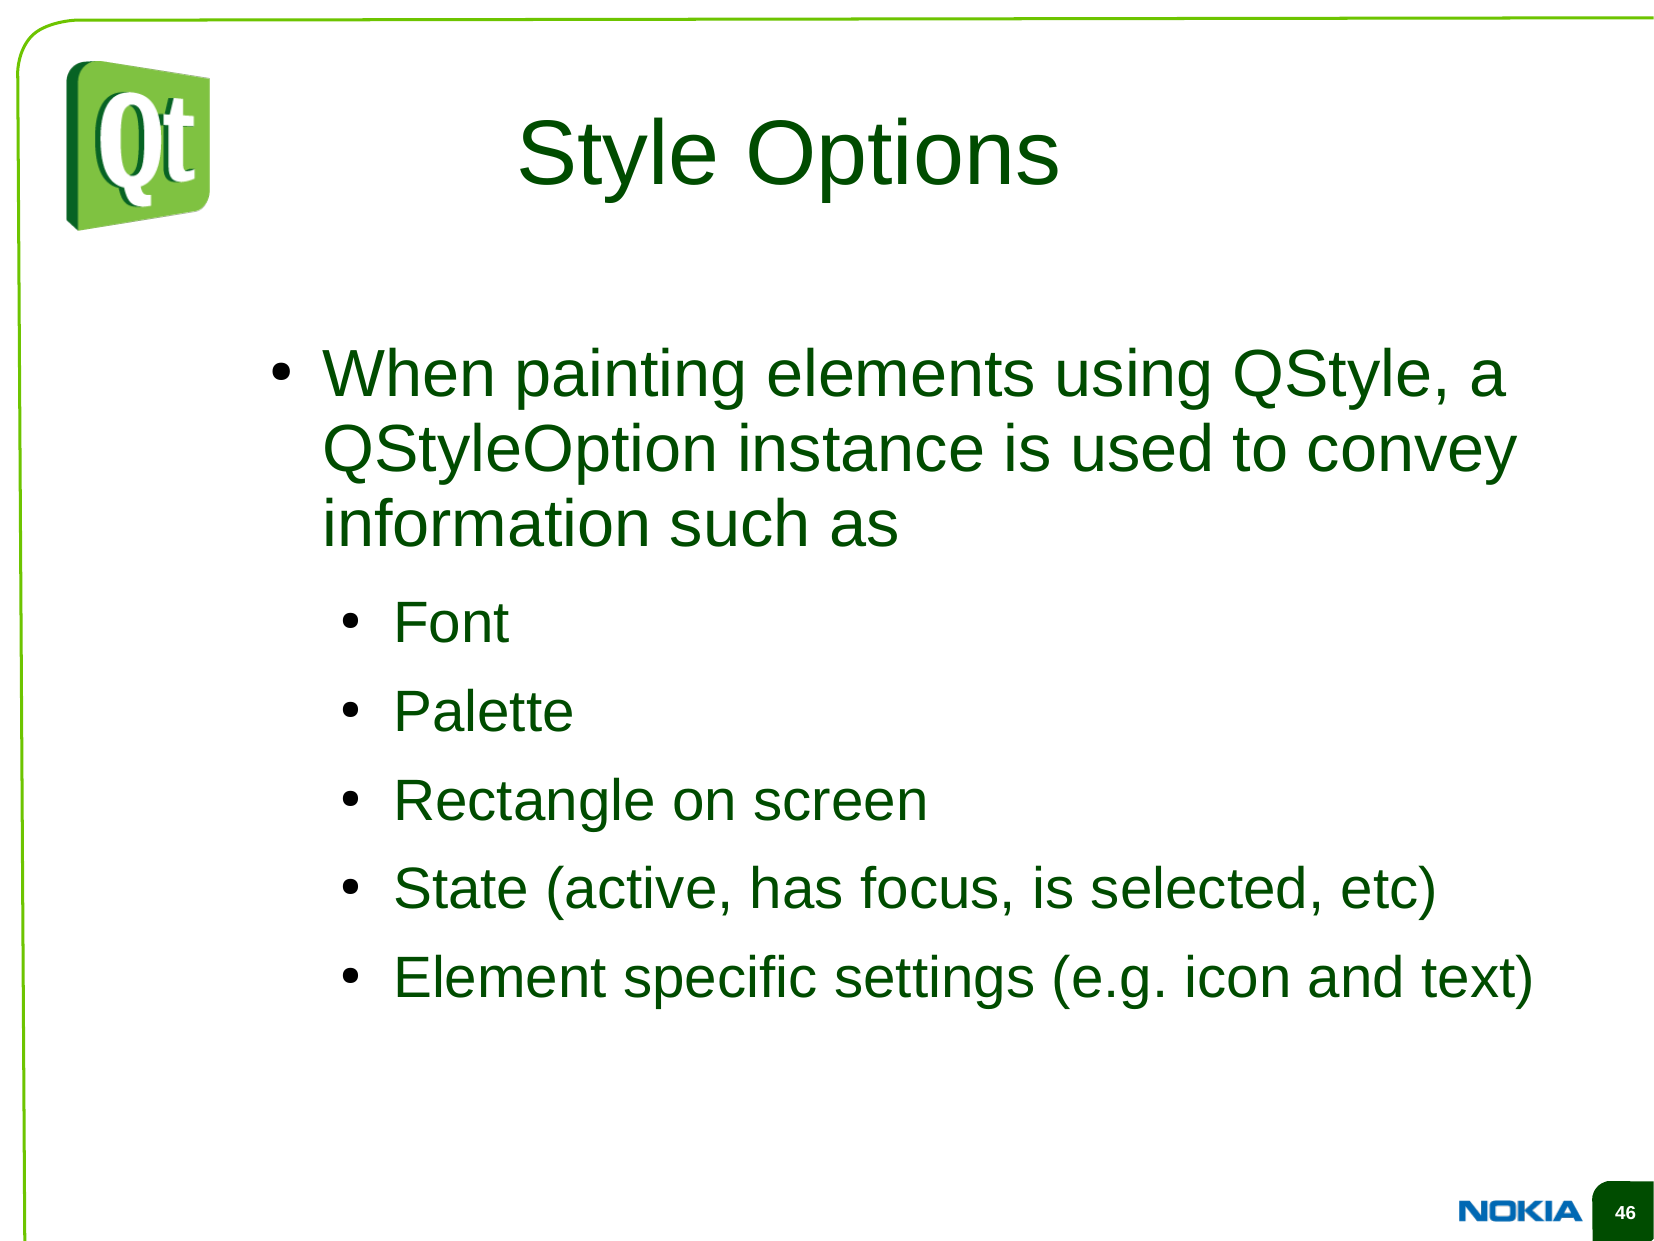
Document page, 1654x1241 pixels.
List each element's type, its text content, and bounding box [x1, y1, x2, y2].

picture [1459, 1200, 1583, 1222]
title Style Options [251, 56, 1327, 250]
picture [66, 61, 210, 231]
list When painting elements using QStyle, a QStyleOption instance is used to convey information such as Font Palette Rectangle on screen State (active, has focus, is selected, etc) Element specific settings (e.g. icon and text) [251, 336, 1571, 1156]
